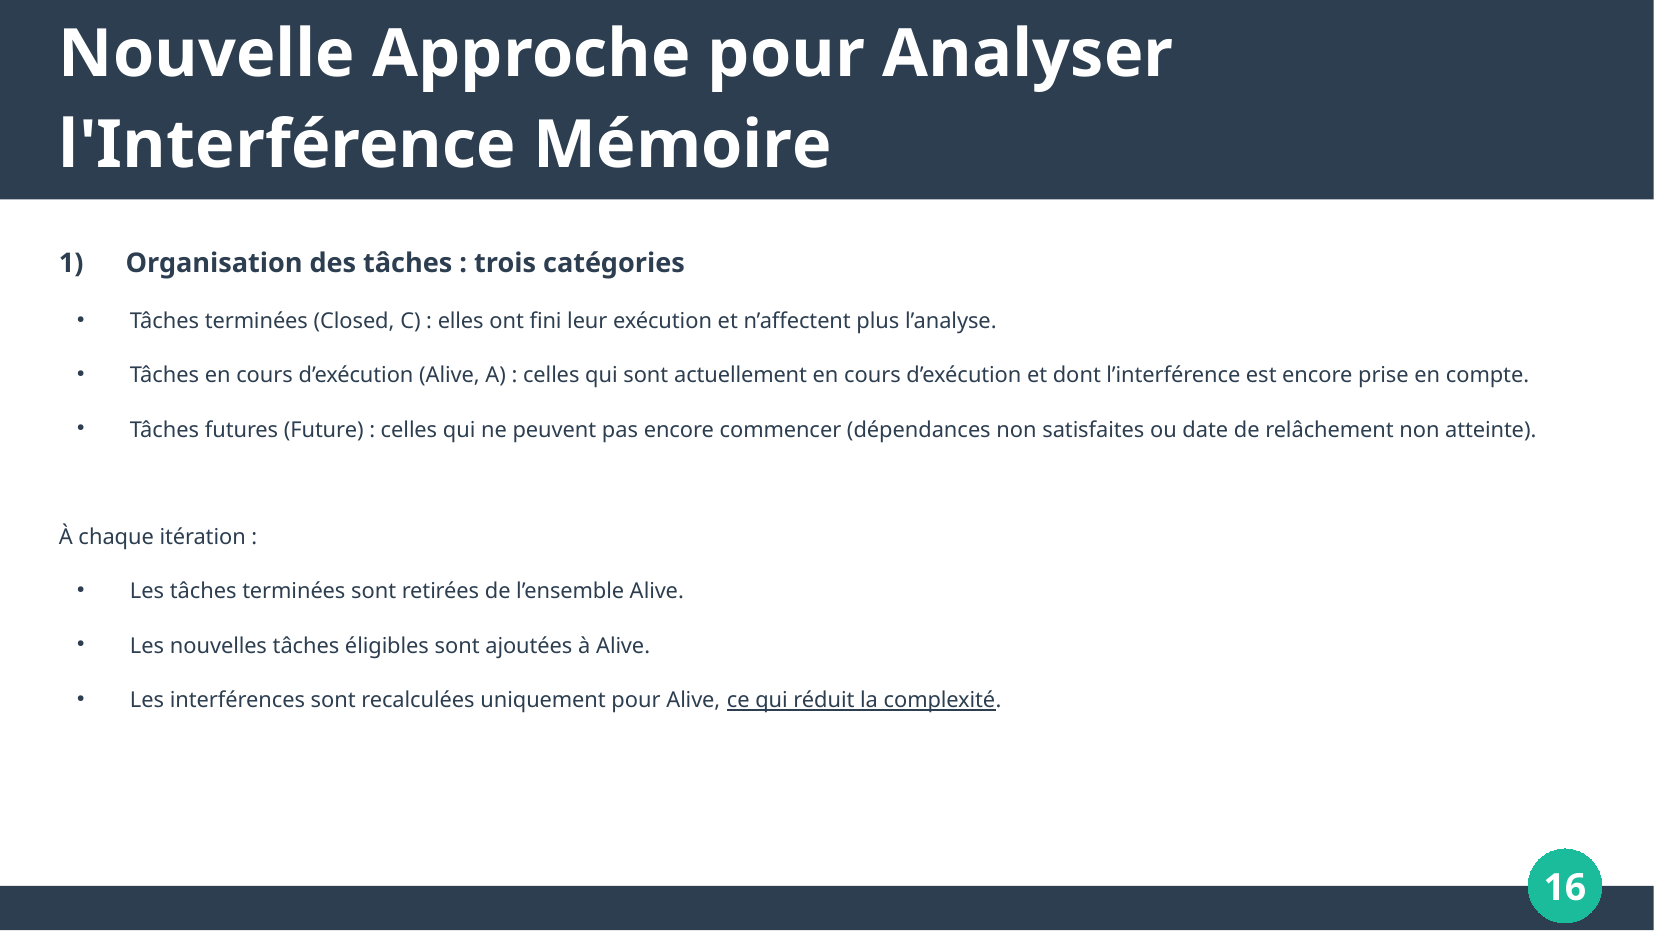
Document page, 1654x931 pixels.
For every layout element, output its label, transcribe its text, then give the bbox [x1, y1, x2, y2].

list 1) Organisation des tâches : trois catégories Tâches terminées (Closed, C) : elles ont fini leur exécution et n’affectent plus l’analyse. Tâches en cours d’exécution (Alive, A) : celles qui sont actuellement en cours d’exécution et dont l’interférence est encore prise en compte. Tâches futures (Future) : celles qui ne peuvent pas encore commencer (dépendances non satisfaites ou date de relâchement non atteinte). À chaque itération : Les tâches terminées sont retirées de l’ensemble Alive. Les nouvelles tâches éligibles sont ajoutées à Alive. Les interférences sont recalculées uniquement pour Alive, ce qui réduit la complexité. [59, 243, 1595, 864]
title Nouvelle Approche pour Analyser l'Interférence Mémoire [59, 37, 1595, 155]
